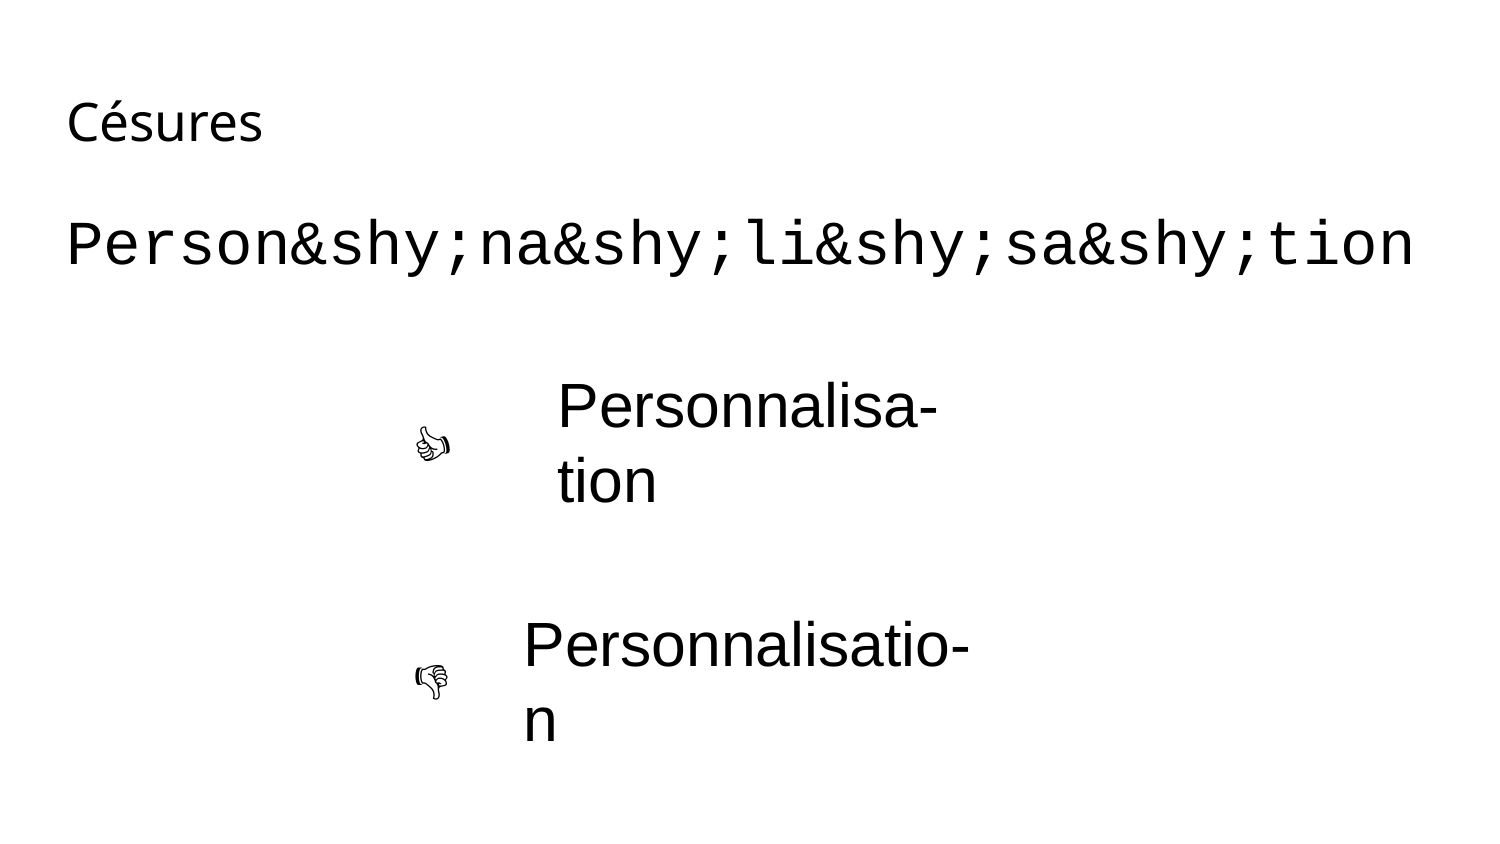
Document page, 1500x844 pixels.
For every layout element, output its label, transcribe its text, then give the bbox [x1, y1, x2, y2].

text_box 👎 [398, 642, 491, 718]
text_box Personnalisa-tion [542, 350, 958, 531]
title Césures [51, 72, 1449, 167]
text_box Person&shy;na&shy;li&shy;sa&shy;tion [51, 186, 1449, 292]
text_box 👍 [390, 392, 499, 489]
text_box Personnalisatio-n [508, 589, 992, 770]
